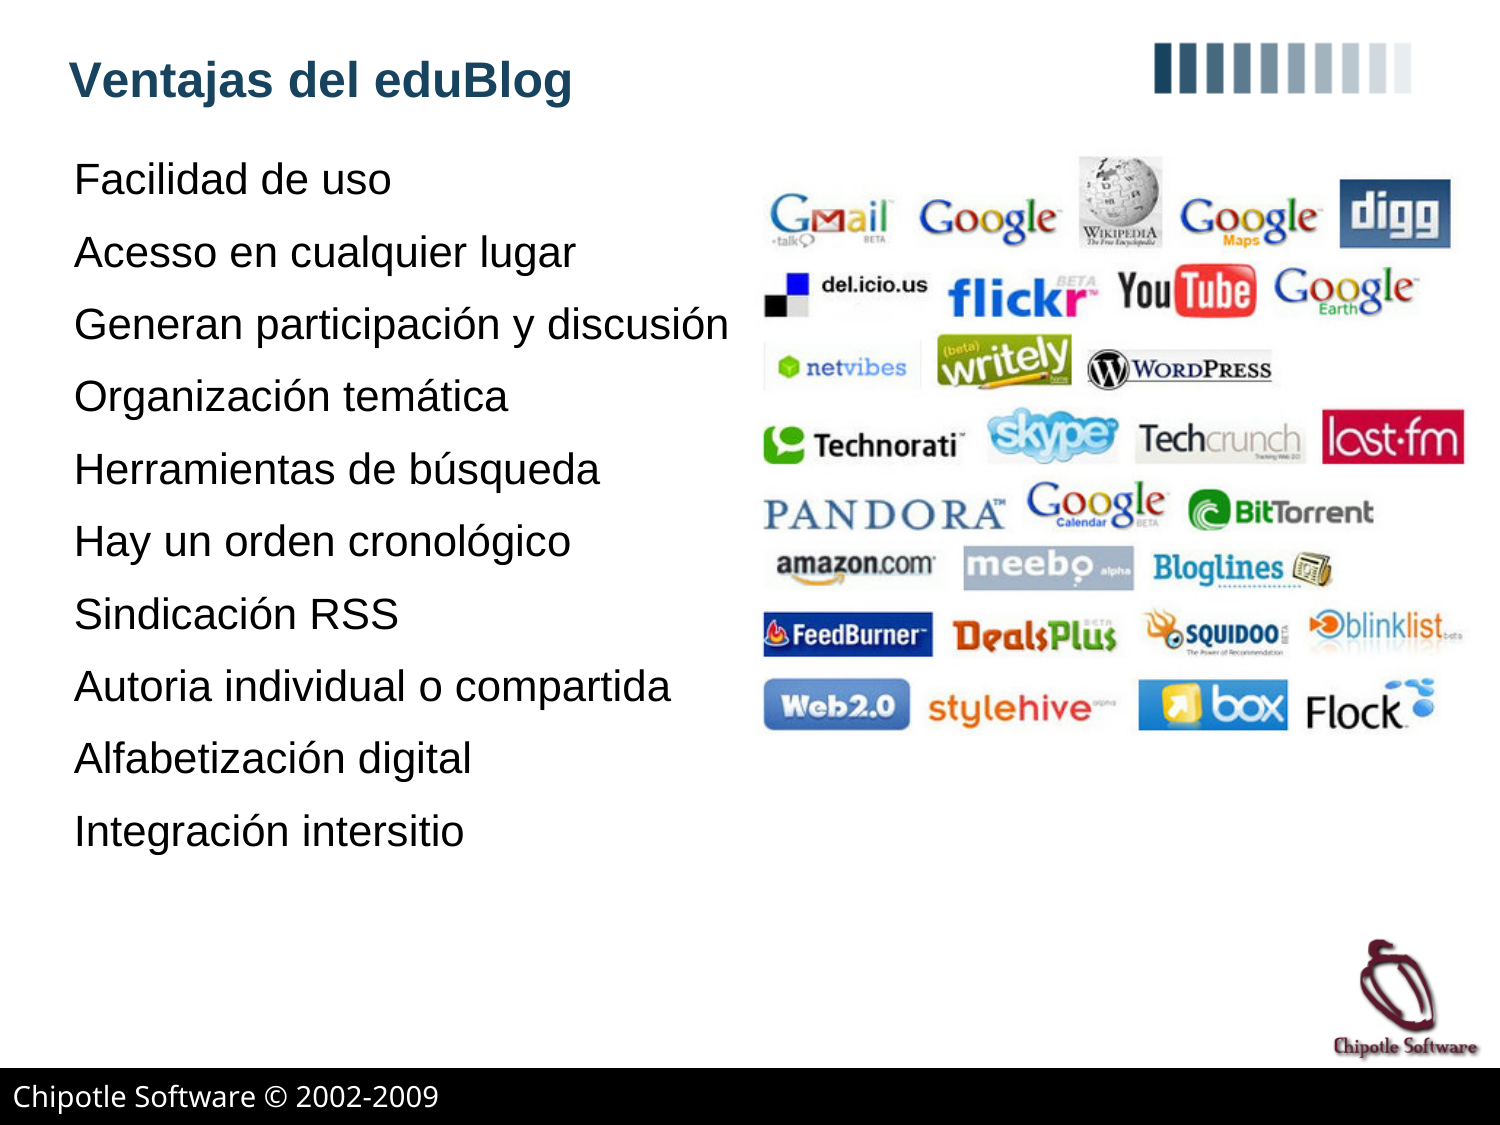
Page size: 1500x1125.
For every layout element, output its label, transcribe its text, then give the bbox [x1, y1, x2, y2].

picture [1316, 927, 1493, 1075]
title Ventajas del eduBlog [53, 43, 709, 119]
picture [1123, 147, 1483, 739]
text_box Facilidad de uso Acesso en cualquier lugar Generan participación y discusión Organización temática Herramientas de búsqueda Hay un orden cronológico Sindicación RSS Autoria individual o compartida Alfabetización digital Integración intersitio [59, 147, 1123, 864]
picture [1126, 29, 1447, 117]
